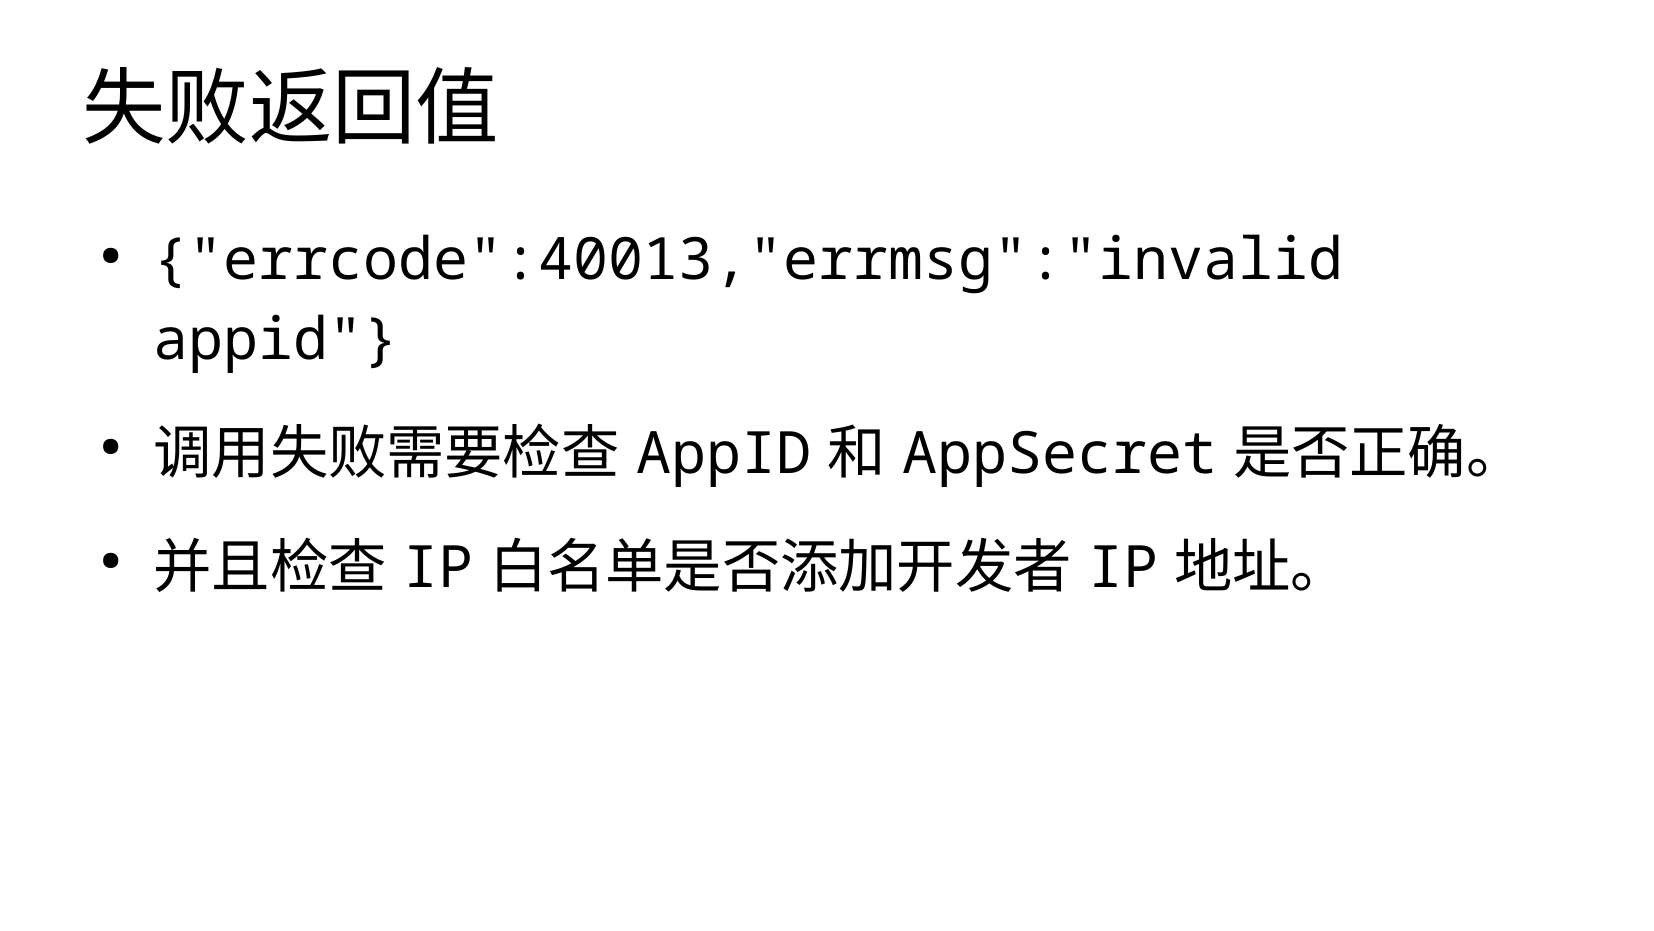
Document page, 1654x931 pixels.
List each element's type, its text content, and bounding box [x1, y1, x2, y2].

list {"errcode":40013,"errmsg":"invalid appid"} 调用失败需要检查AppID和AppSecret是否正确。 并且检查IP白名单是否添加开发者IP地址。 [82, 217, 1571, 863]
title 失败返回值 [82, 37, 1571, 166]
